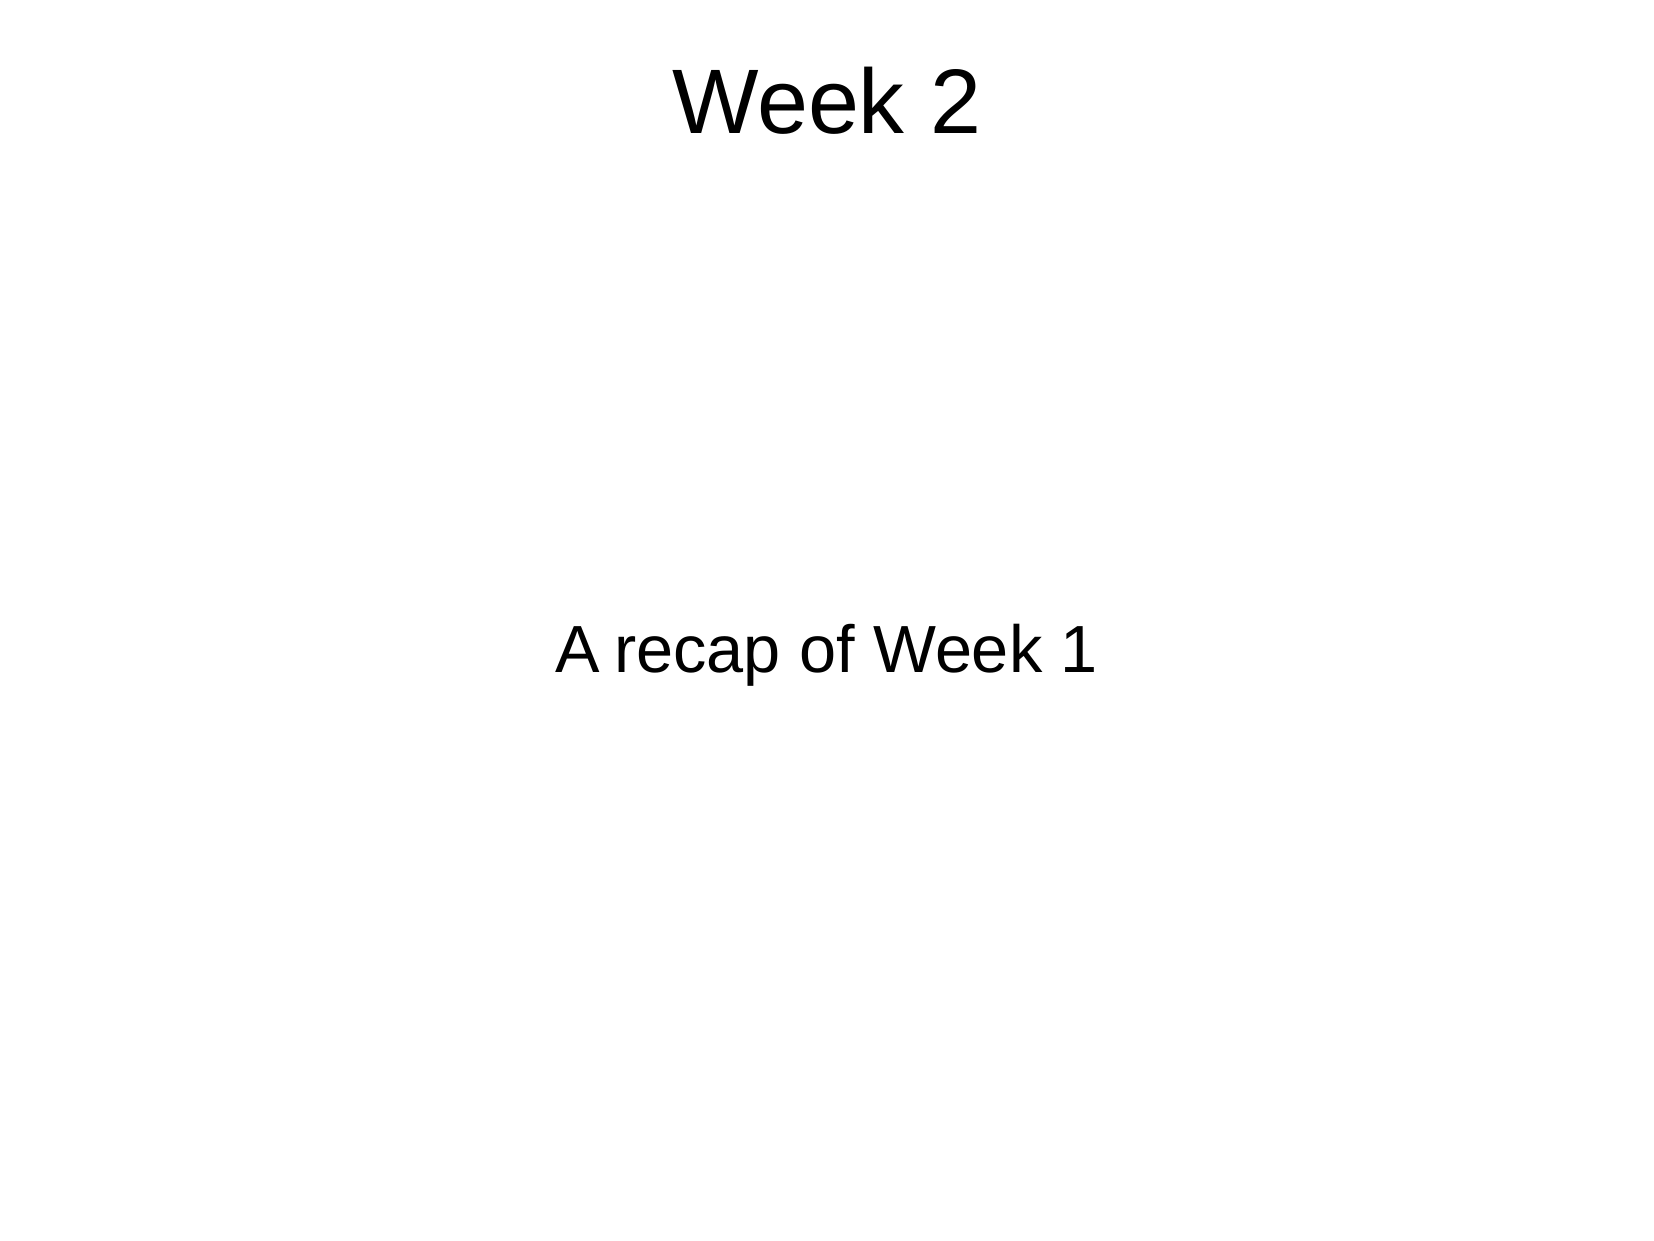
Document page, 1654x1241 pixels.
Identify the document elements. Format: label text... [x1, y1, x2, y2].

subtitle A recap of Week 1 [82, 290, 1571, 1010]
title Week 2 [82, 49, 1571, 257]
